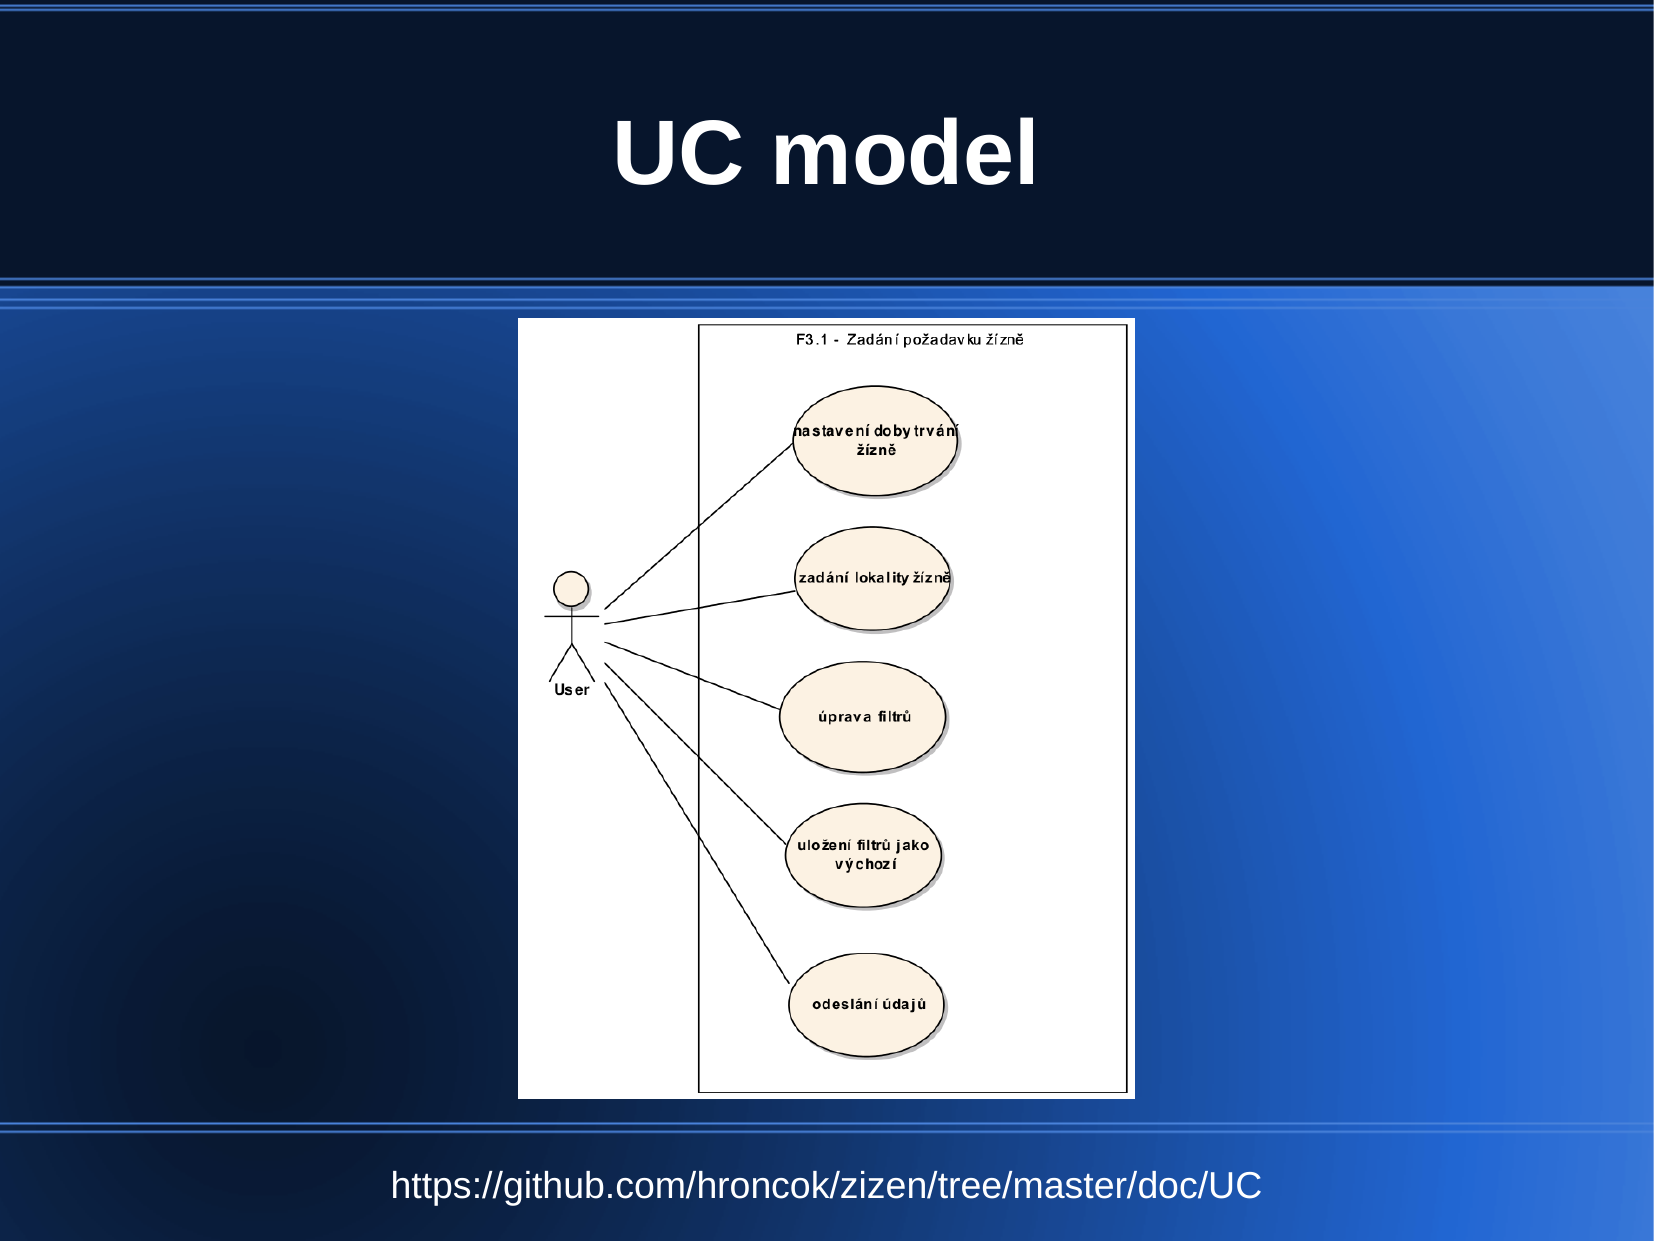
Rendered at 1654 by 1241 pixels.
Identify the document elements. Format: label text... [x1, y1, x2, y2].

picture [0, 0, 1654, 1241]
text_box https://github.com/hroncok/zizen/tree/master/doc/UC [375, 1157, 1278, 1215]
title UC model [82, 56, 1571, 250]
